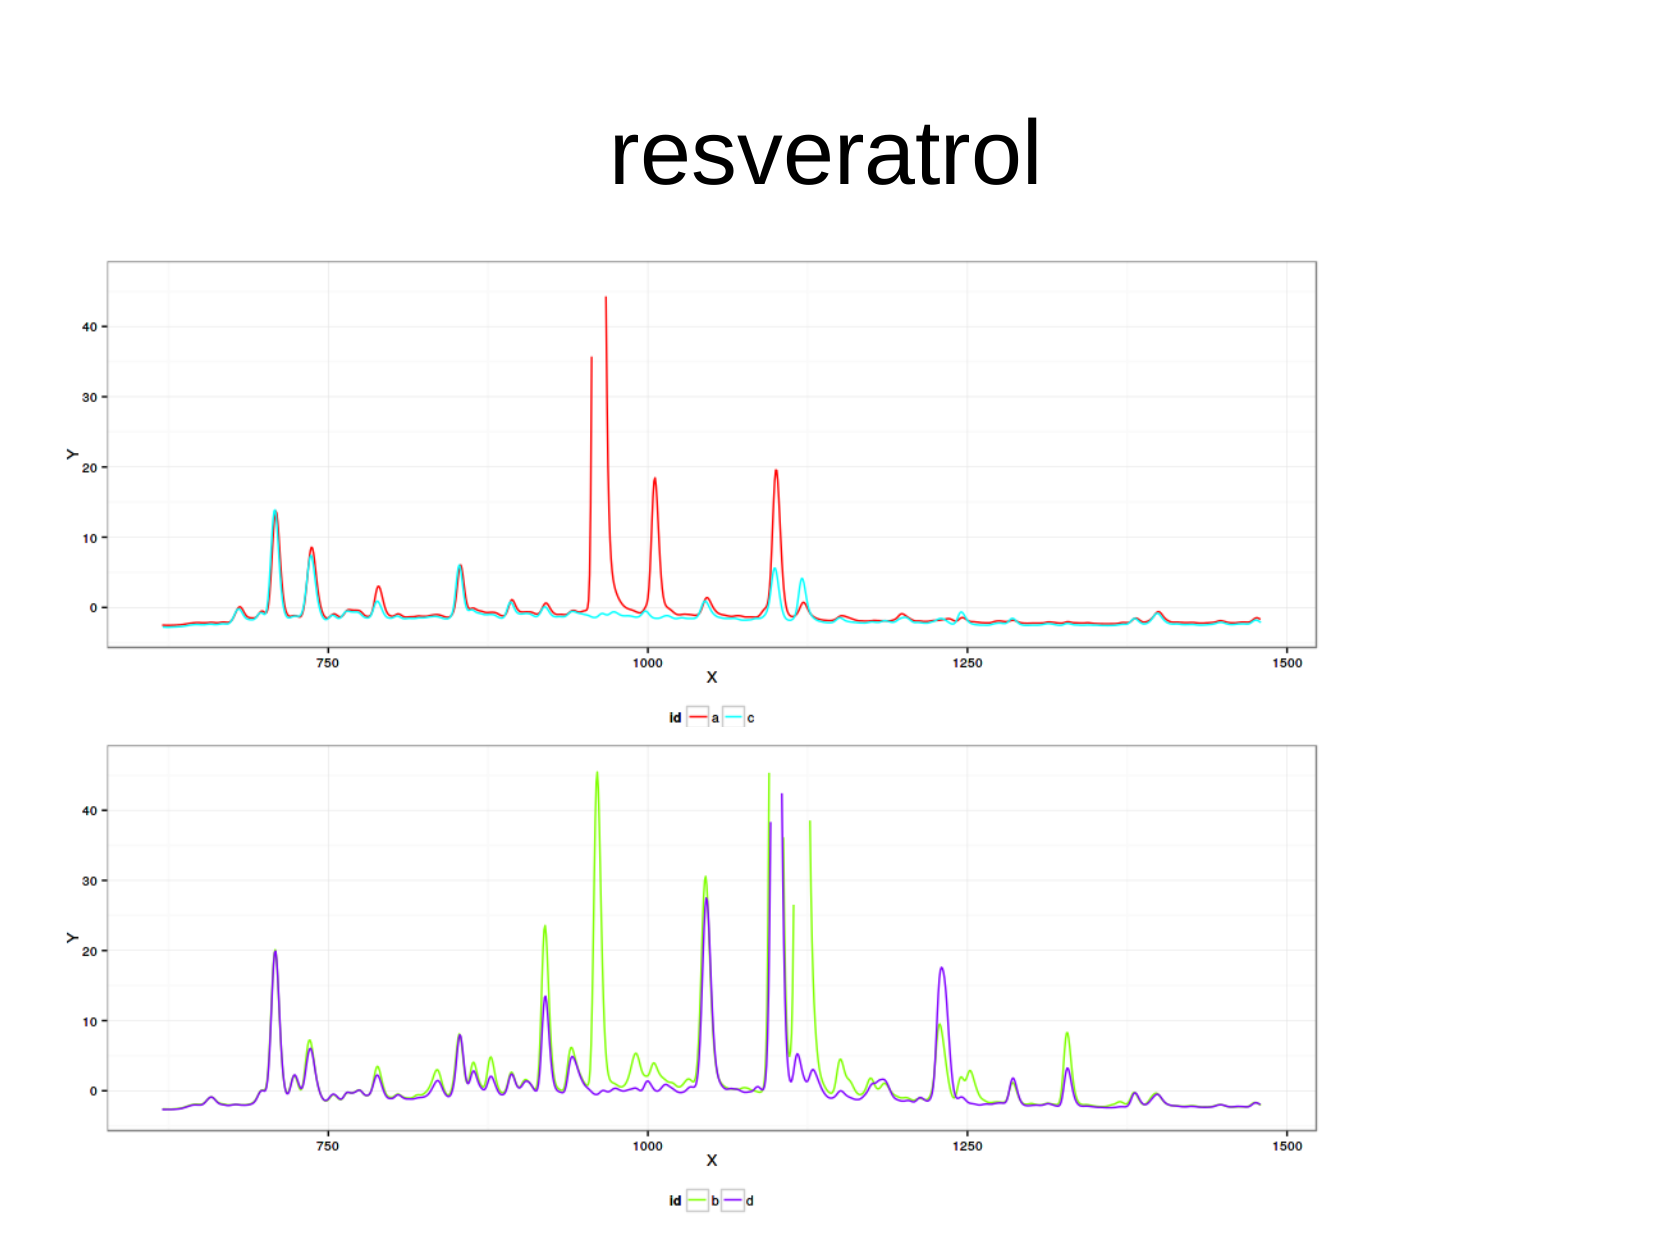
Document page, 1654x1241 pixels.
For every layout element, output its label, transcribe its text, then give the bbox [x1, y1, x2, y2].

title resveratrol [82, 49, 1571, 257]
picture [53, 243, 1335, 1239]
